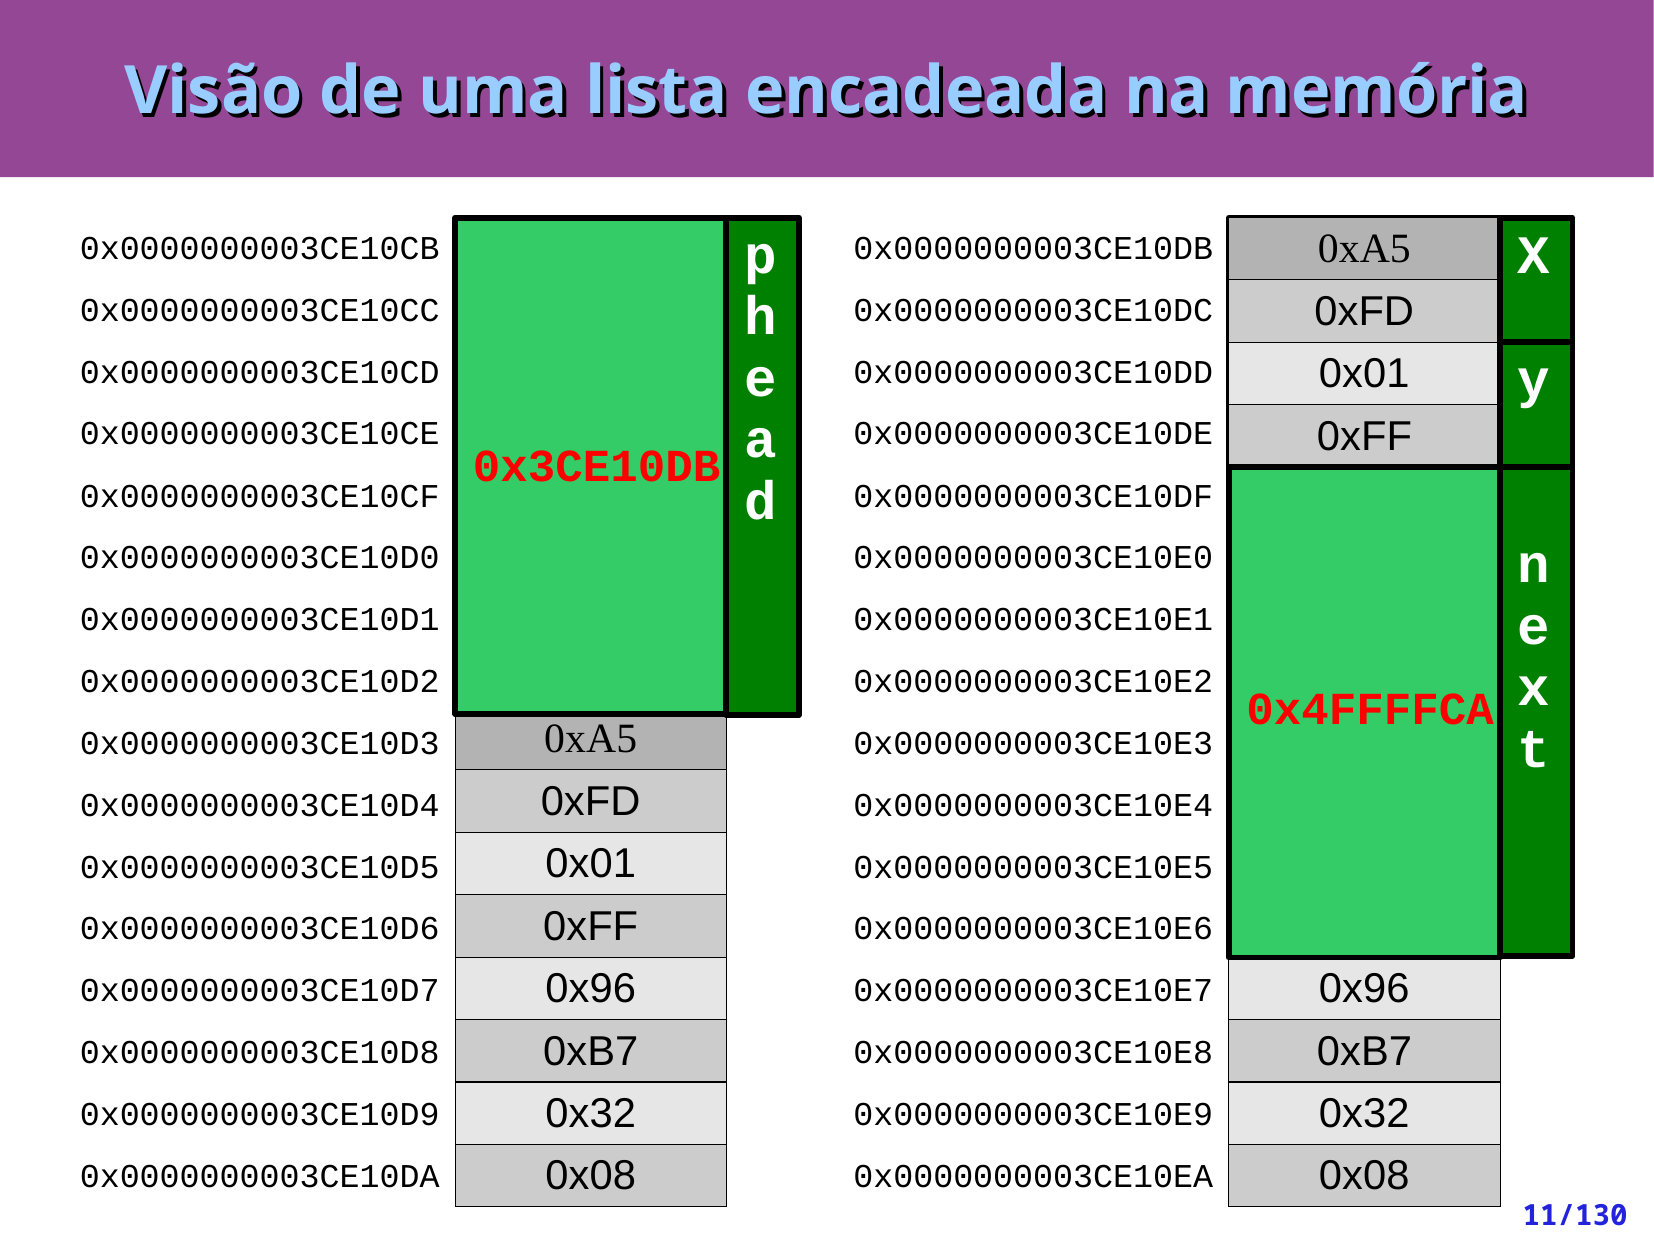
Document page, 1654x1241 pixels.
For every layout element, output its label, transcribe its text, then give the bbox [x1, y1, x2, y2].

text_box 0x0000000003CE10DE [838, 409, 1226, 463]
text_box 0x0000000003CE10CB [64, 224, 452, 277]
table_cell 0xFF [456, 895, 726, 957]
text_box 0x0000000003CE10DB [838, 224, 1226, 277]
table_cell 0x32 [1229, 1083, 1500, 1144]
text_box 0x0000000003CE10E7 [838, 966, 1228, 1020]
text_box 0x0000000003CE10E9 [838, 1090, 1228, 1144]
text_box next [1503, 470, 1573, 956]
table_cell 0xB7 [1229, 1020, 1500, 1081]
table_cell 0x08 [1229, 1145, 1500, 1206]
text_box 0x0000000003CE10D9 [64, 1090, 567, 1144]
text_box y [1500, 341, 1573, 467]
text_box X [1500, 217, 1573, 339]
text_box 0x0000000003CE10CE [64, 409, 452, 463]
text_box 0x0000000003CE10EA [838, 1152, 1228, 1205]
text_box 0x0000000003CE10D3 [64, 719, 555, 772]
text_box 0x3CE10DB [455, 217, 727, 714]
text_box 0x0000000003CE10CD [64, 348, 452, 401]
table_cell 0x32 [456, 1083, 726, 1144]
text_box 0x0000000003CE10E4 [838, 781, 1226, 834]
table_cell 0x08 [456, 1145, 726, 1206]
text_box 0x4FFFFCA [1228, 466, 1501, 958]
text_box p h e a d [729, 217, 799, 715]
title Visão de uma lista encadeada na memória [82, 0, 1571, 192]
text_box 0x0000000003CE10DA [64, 1152, 567, 1205]
text_box 0x0000000003CE10E8 [838, 1028, 1228, 1082]
text_box 0x0000000003CE10D6 [64, 904, 567, 958]
table_cell 0xFF [1229, 405, 1497, 464]
text_box 0x0000000003CE10E2 [838, 657, 1226, 710]
text_box 0x0000000003CE10D0 [64, 533, 452, 587]
text_box 0x0000000003CE10D4 [64, 781, 567, 834]
table_header 0xA5 [555, 726, 559, 751]
text_box 0x0000000003CE10D7 [64, 966, 567, 1020]
table_cell 0x01 [456, 833, 726, 894]
text_box 0x0000000003CE10E6 [838, 904, 1226, 958]
text_box 0x0000000003CE10E0 [838, 533, 1226, 587]
table_header 0xA5 [456, 717, 726, 769]
text_box 0x0000000003CE10DF [838, 471, 1226, 525]
table_cell 0xB7 [456, 1020, 726, 1081]
table_cell 0xFF [567, 919, 574, 938]
text_box 0x0000000003CE10CF [64, 471, 452, 525]
text_box 0x0000000003CE10DC [838, 286, 1226, 339]
text_box 0x0000000003CE10E5 [838, 843, 1226, 896]
table_cell 0xB7 [567, 1044, 574, 1063]
table_cell 0xFD [456, 770, 726, 832]
table_cell 0xFD [1229, 280, 1497, 342]
table_cell 0x96 [1229, 960, 1500, 1019]
text_box 0x0000000003CE10DD [838, 348, 1226, 401]
table_cell 0x96 [456, 958, 726, 1019]
text_box 0x0000000003CE10CC [64, 286, 452, 339]
table_cell 0x01 [1229, 343, 1497, 404]
text_box 0x0000000003CE10D5 [64, 843, 567, 896]
text_box 0x0000000003CE10E1 [838, 595, 1226, 649]
text_box 0x0000000003CE10E3 [838, 719, 1226, 772]
text_box 0x0000000003CE10D1 [64, 595, 452, 649]
table_header 0xA5 [1229, 218, 1497, 279]
text_box 0x0000000003CE10D2 [64, 657, 452, 710]
text_box 0x0000000003CE10D8 [64, 1028, 567, 1082]
